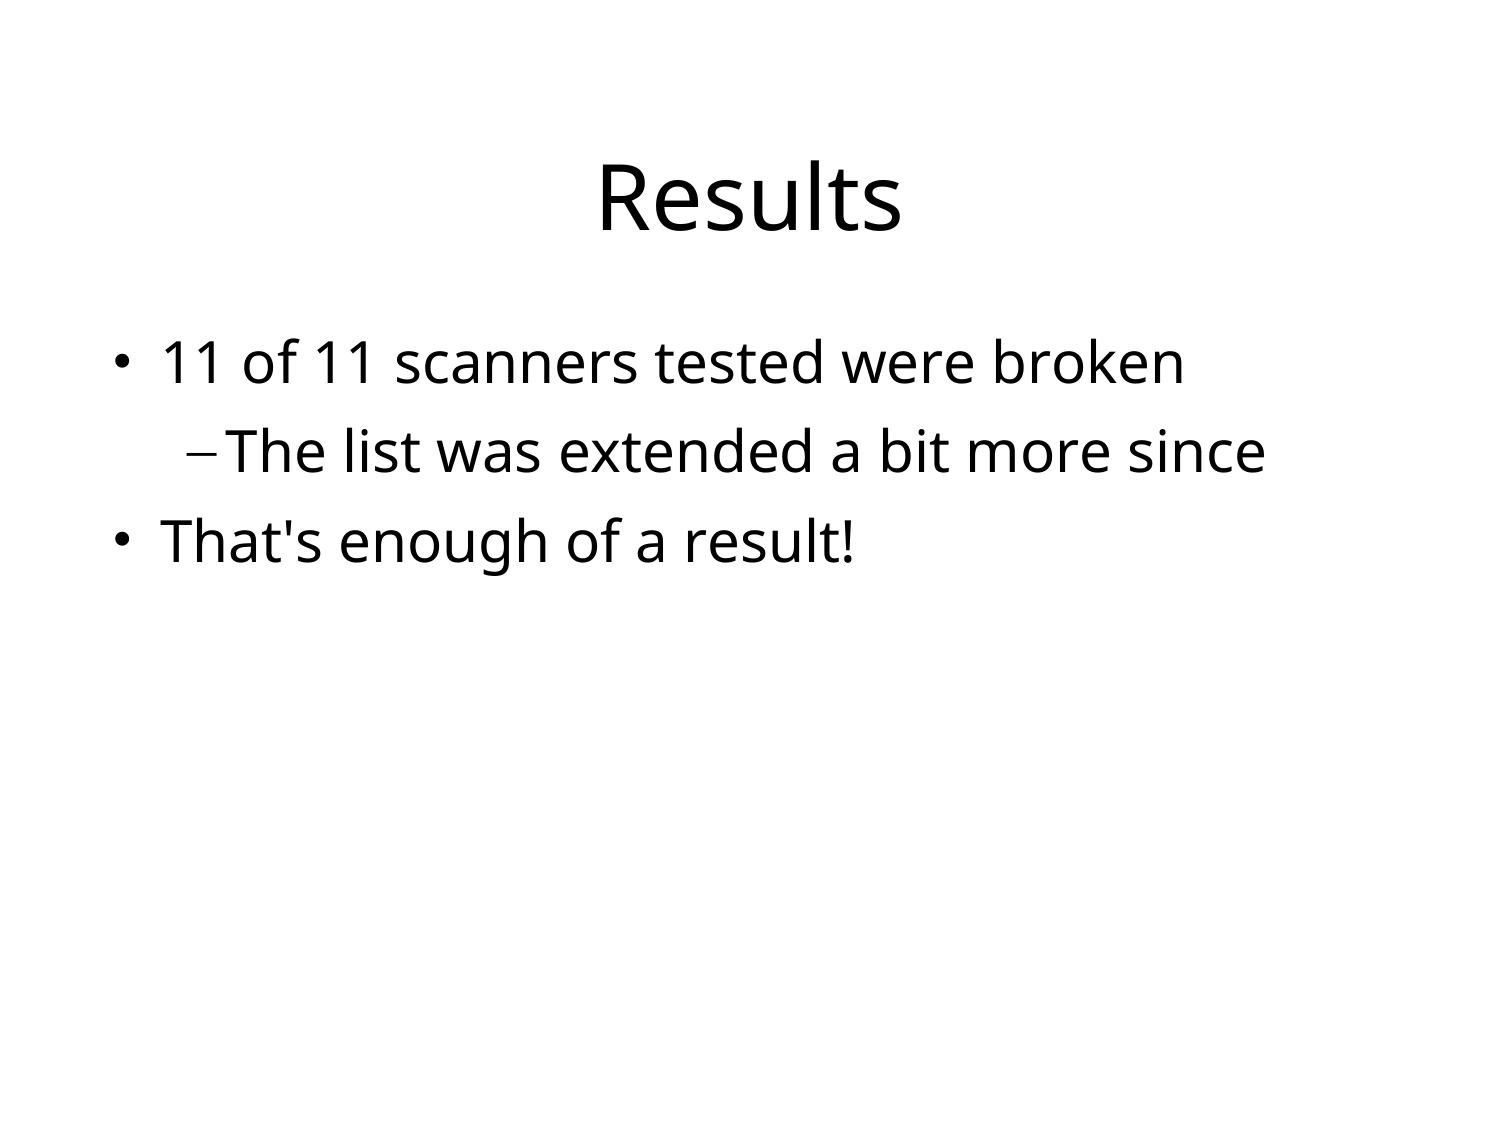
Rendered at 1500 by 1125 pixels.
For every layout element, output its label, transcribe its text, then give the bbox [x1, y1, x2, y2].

title Results [112, 99, 1388, 288]
list 11 of 11 scanners tested were broken The list was extended a bit more since That's enough of a result! [112, 324, 1388, 1000]
